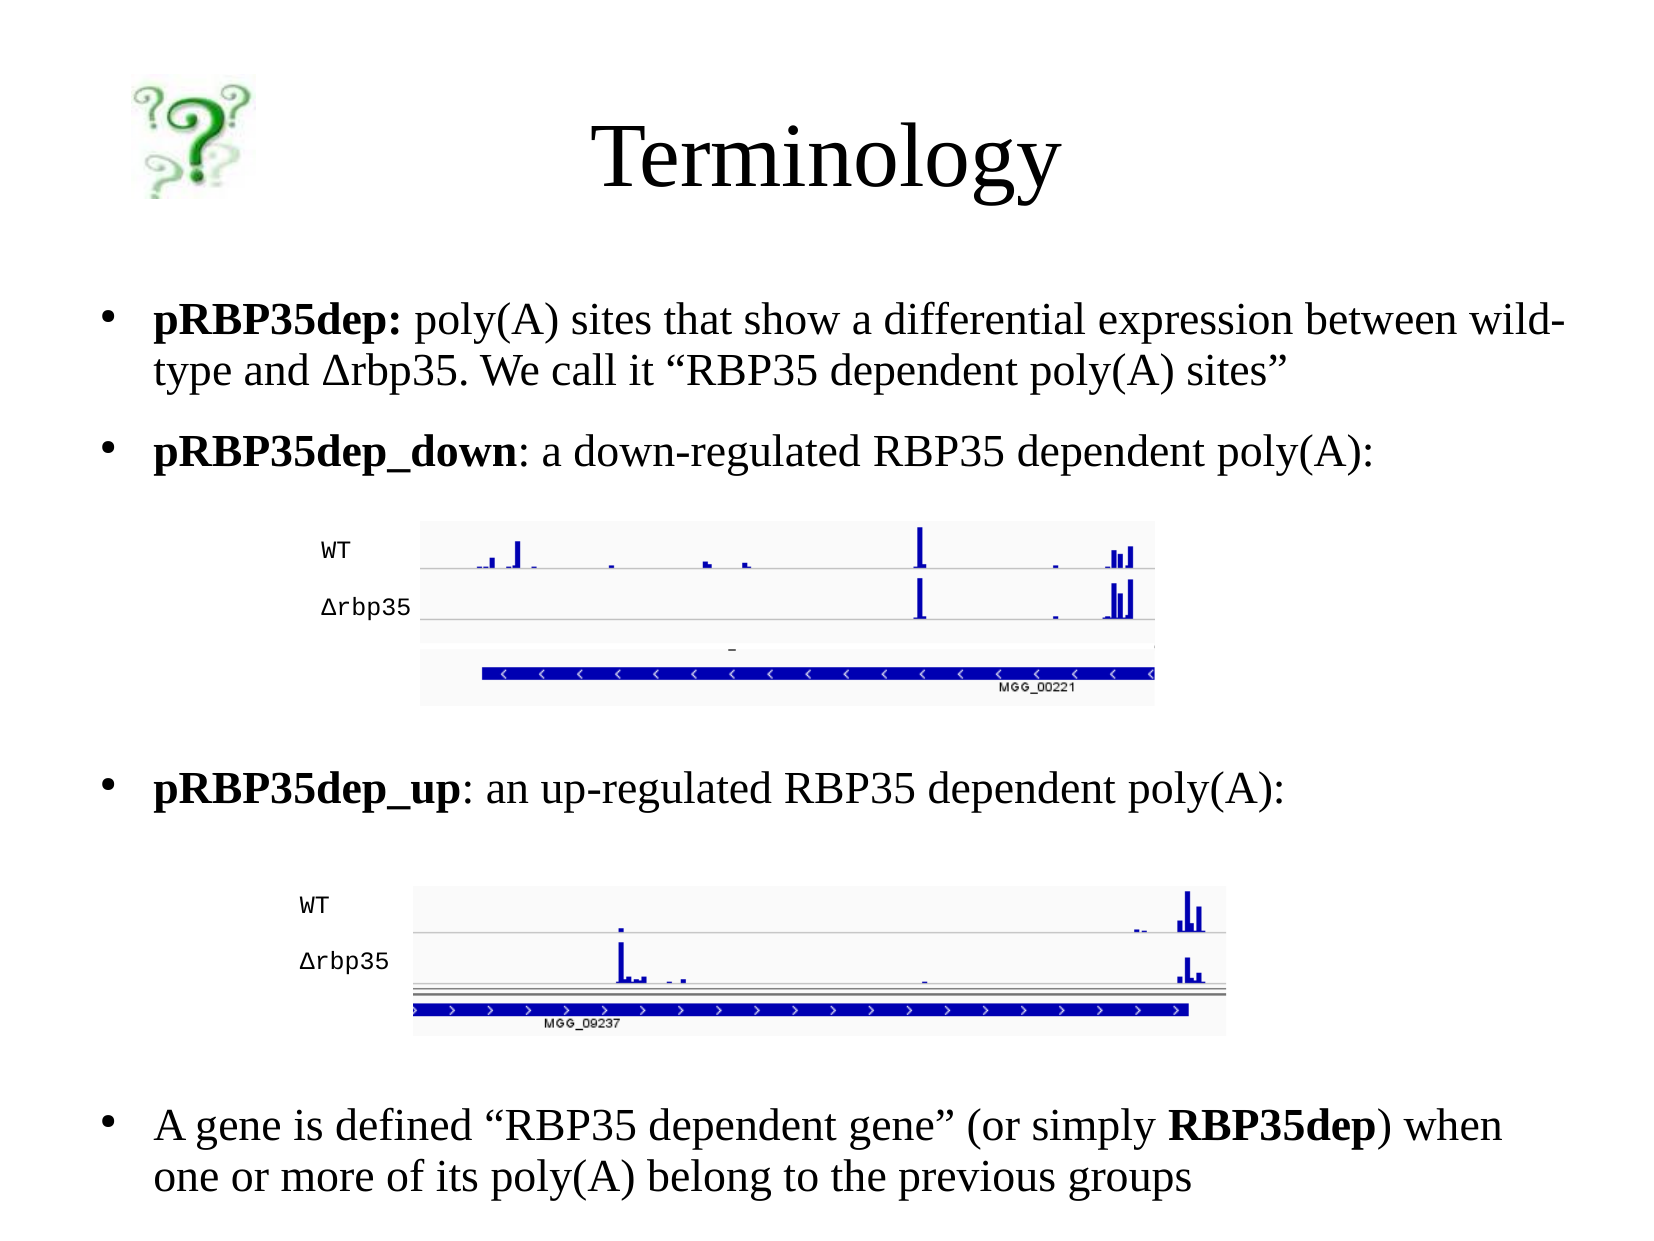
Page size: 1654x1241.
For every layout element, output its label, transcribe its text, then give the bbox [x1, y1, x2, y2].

list pRBP35dep: poly(A) sites that show a differential expression between wild-type and Δrbp35. We call it “RBP35 dependent poly(A) sites” pRBP35dep_down: a down-regulated RBP35 dependent poly(A): pRBP35dep_up: an up-regulated RBP35 dependent poly(A): A gene is defined “RBP35 dependent gene” (or simply RBP35dep) when one or more of its poly(A) belong to the previous groups [82, 290, 1571, 1202]
text_box WT Δrbp35 [285, 885, 405, 987]
picture [131, 74, 256, 199]
picture [420, 521, 1156, 706]
text_box WT Δrbp35 [306, 530, 427, 632]
title Terminology [82, 49, 1571, 257]
picture [413, 886, 1227, 1036]
